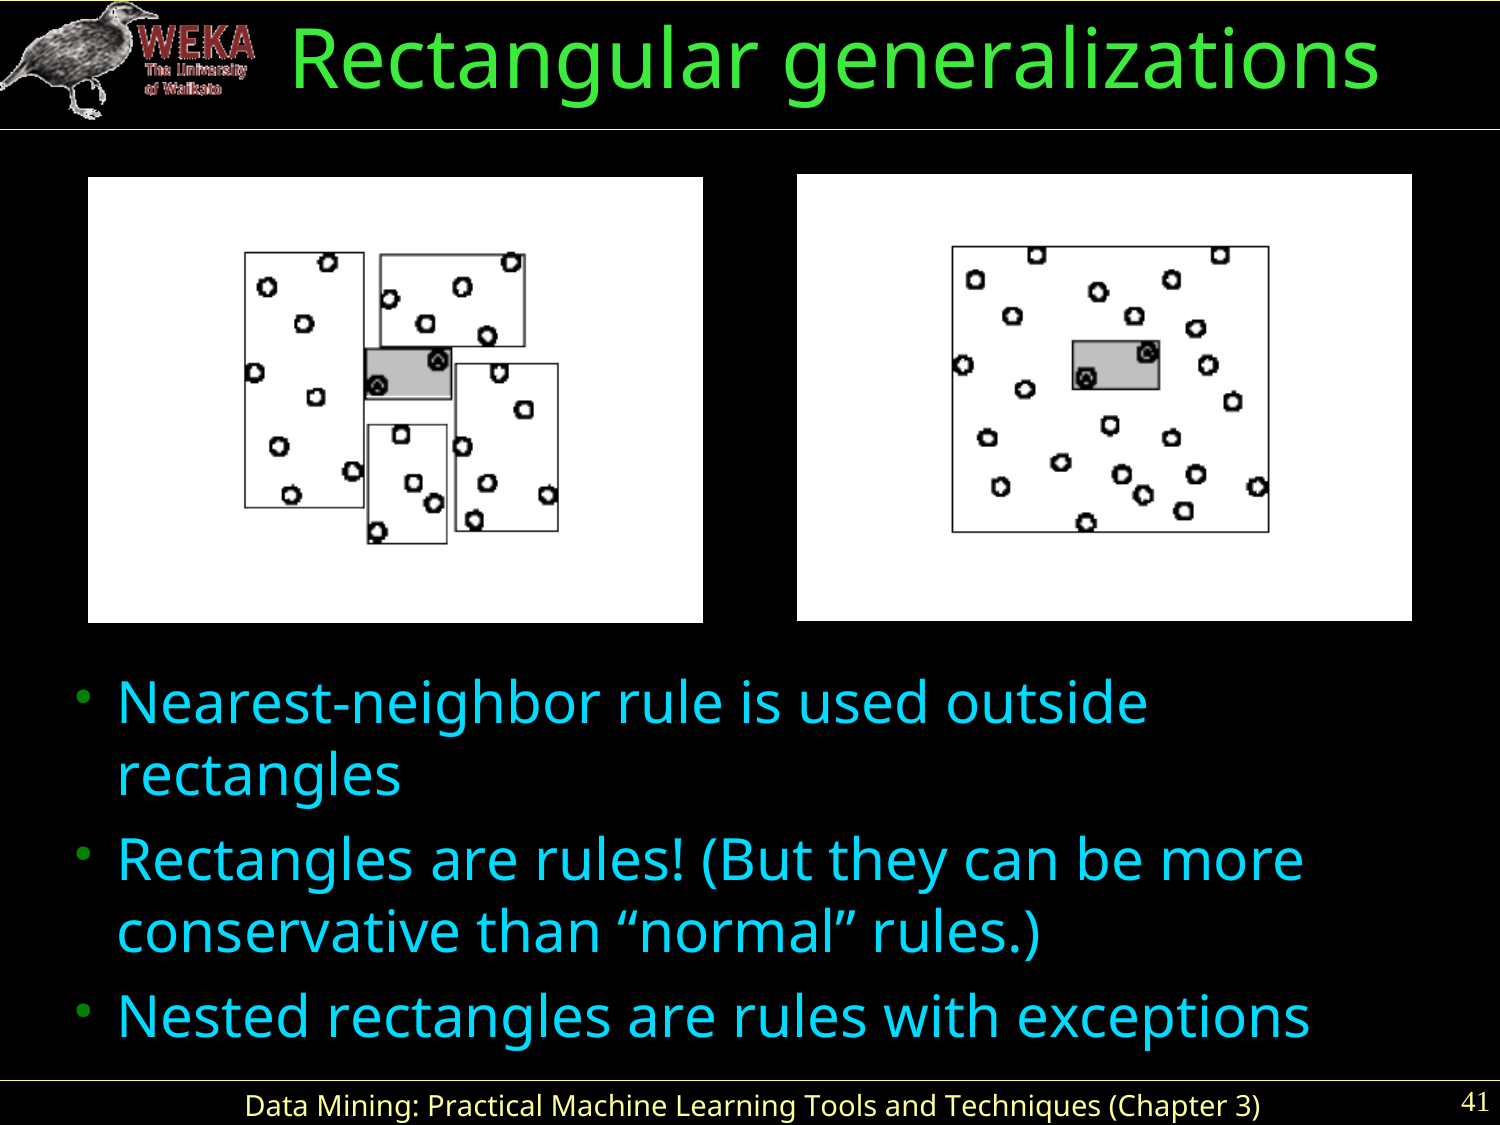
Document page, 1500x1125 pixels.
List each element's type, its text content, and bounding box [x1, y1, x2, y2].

title Rectangular generalizations [135, 0, 1500, 148]
list Nearest-neighbor rule is used outside rectangles Rectangles are rules! (But they can be more conservative than “normal” rules.) Nested rectangles are rules with exceptions [59, 659, 1460, 1048]
picture [0, 1, 135, 129]
picture [797, 174, 1412, 621]
picture [88, 177, 703, 623]
